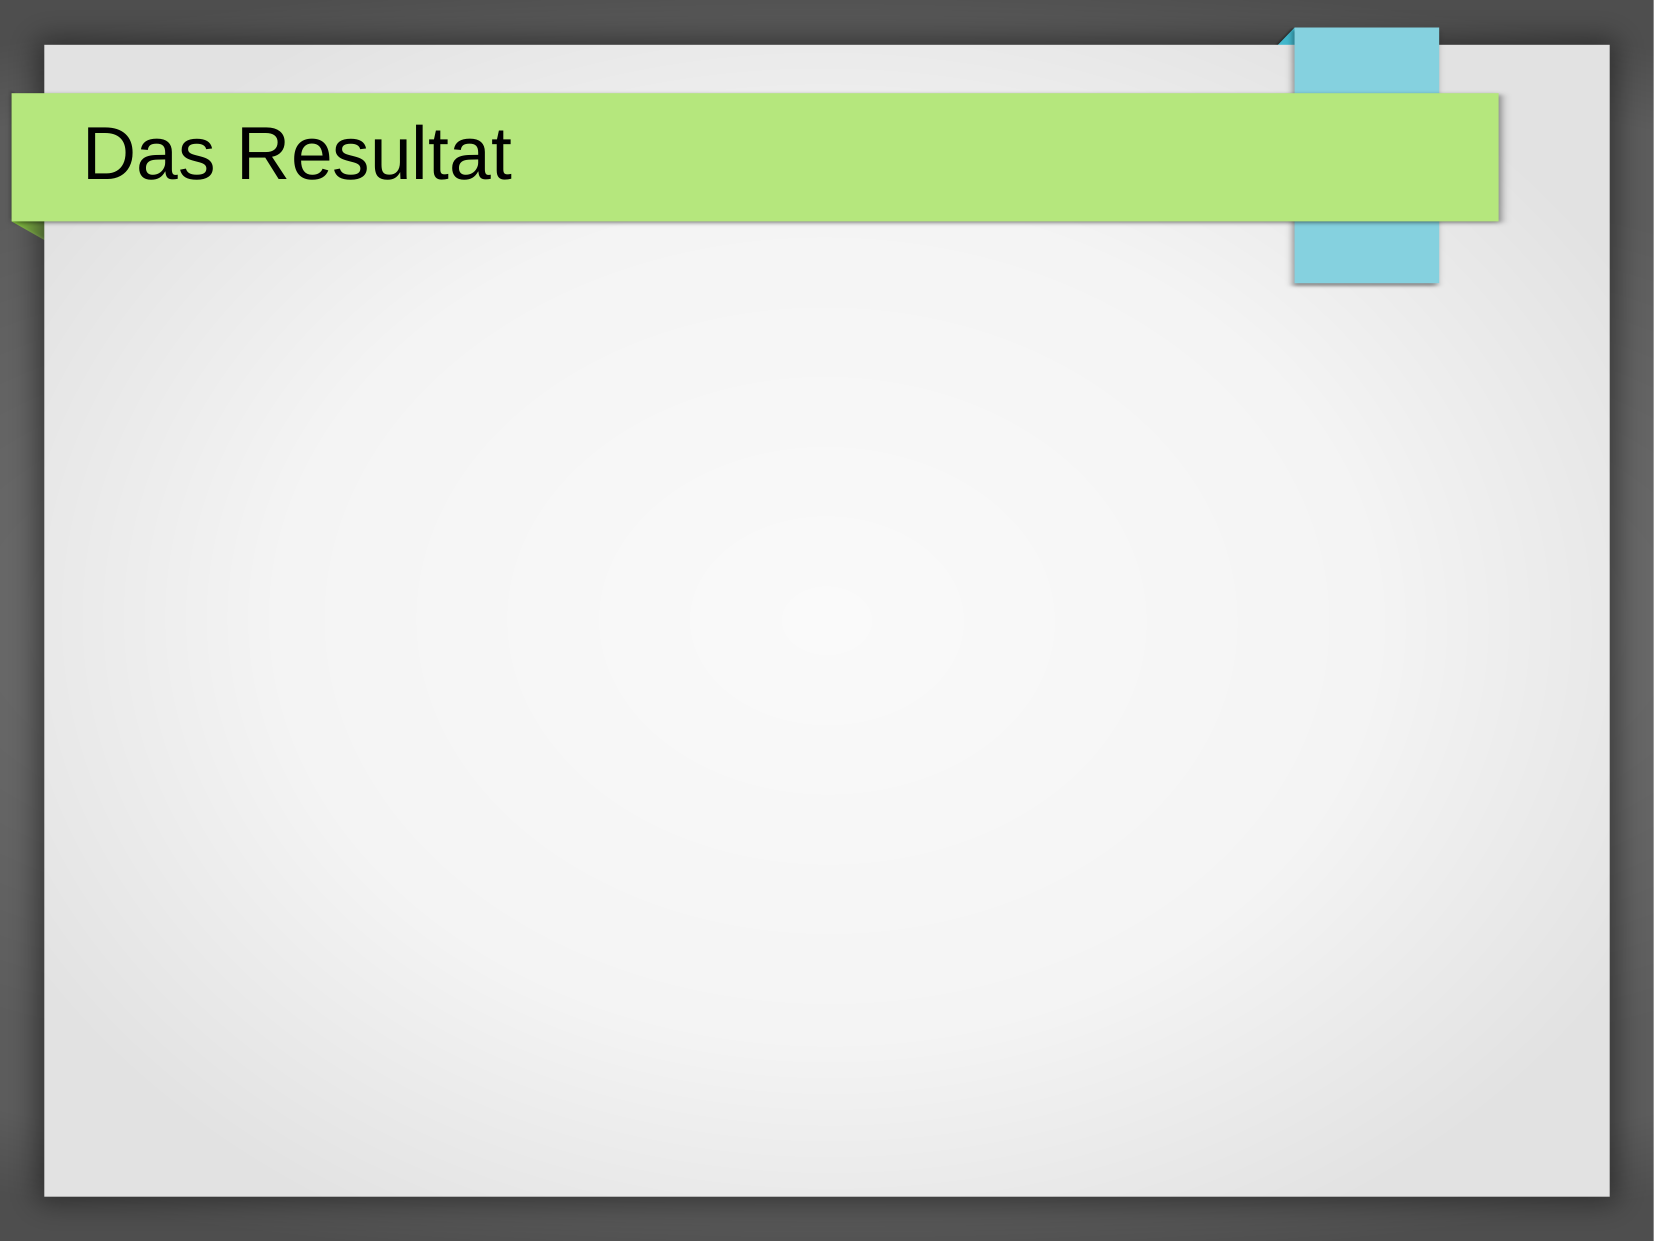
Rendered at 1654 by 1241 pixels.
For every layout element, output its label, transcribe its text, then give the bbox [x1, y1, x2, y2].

picture [0, 0, 1654, 1241]
title Das Resultat [82, 94, 1264, 213]
